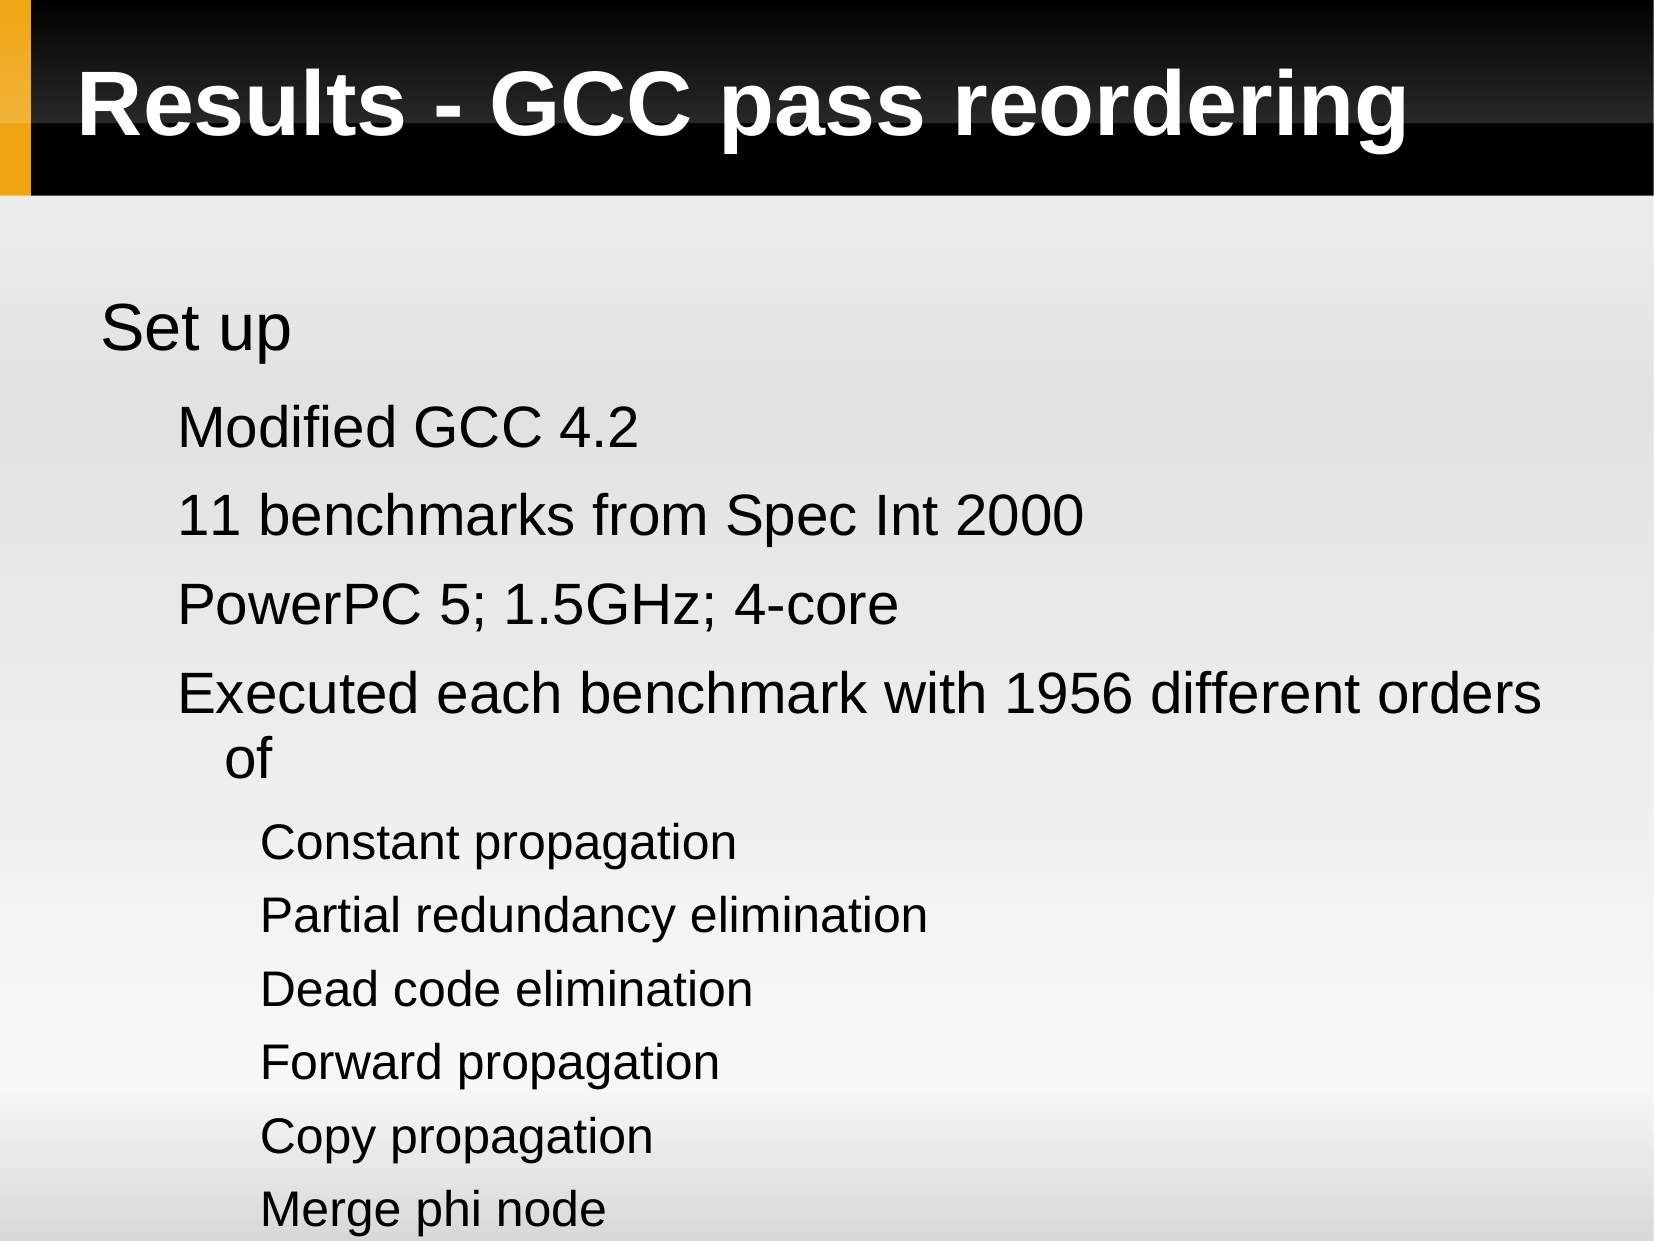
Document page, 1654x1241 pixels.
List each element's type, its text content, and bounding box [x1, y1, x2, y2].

title Results - GCC pass reordering [76, 7, 1565, 200]
picture [0, 0, 1654, 1241]
list Set up Modified GCC 4.2 11 benchmarks from Spec Int 2000 PowerPC 5; 1.5GHz; 4-core Executed each benchmark with 1956 different orders of Constant propagation Partial redundancy elimination Dead code elimination Forward propagation Copy propagation Merge phi node [82, 290, 1571, 1238]
